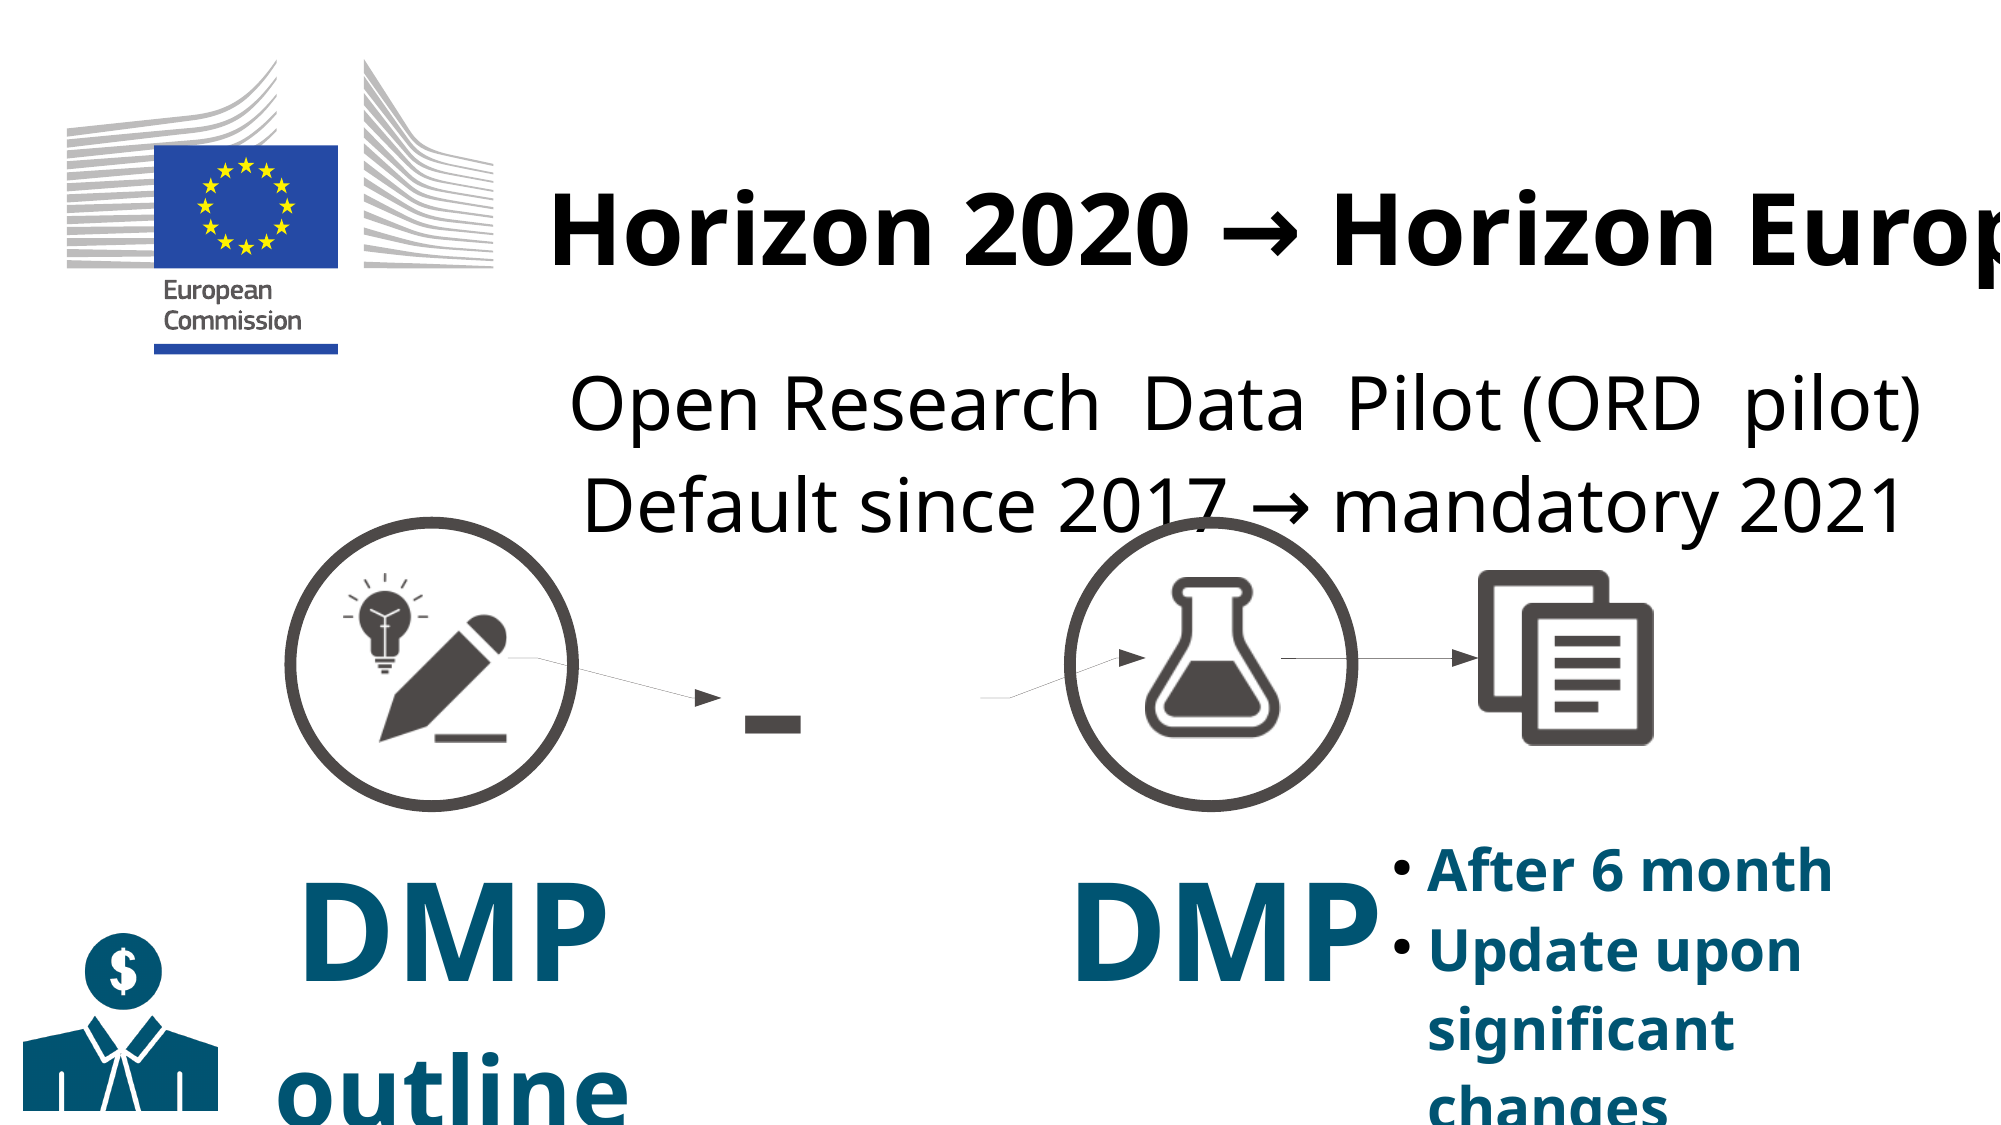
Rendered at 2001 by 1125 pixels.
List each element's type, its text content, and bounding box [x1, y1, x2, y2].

text_box Open Research Data Pilot (ORD pilot) Default since 2017 → mandatory 2021 [554, 342, 1784, 508]
picture [1145, 577, 1281, 739]
picture [343, 573, 508, 743]
picture [111, 948, 136, 995]
text_box DMP outline [259, 826, 594, 1080]
text_box After 6 month Update upon significant changes [1376, 822, 1965, 1012]
text_box DMP [1051, 826, 1372, 1080]
picture [1478, 570, 1654, 746]
picture [60, 1072, 64, 1111]
text_box - [721, 534, 981, 782]
text_box Horizon 2020 → Horizon Europe [531, 151, 1917, 267]
picture [66, 59, 494, 355]
picture [23, 933, 218, 1111]
picture [178, 1072, 182, 1111]
